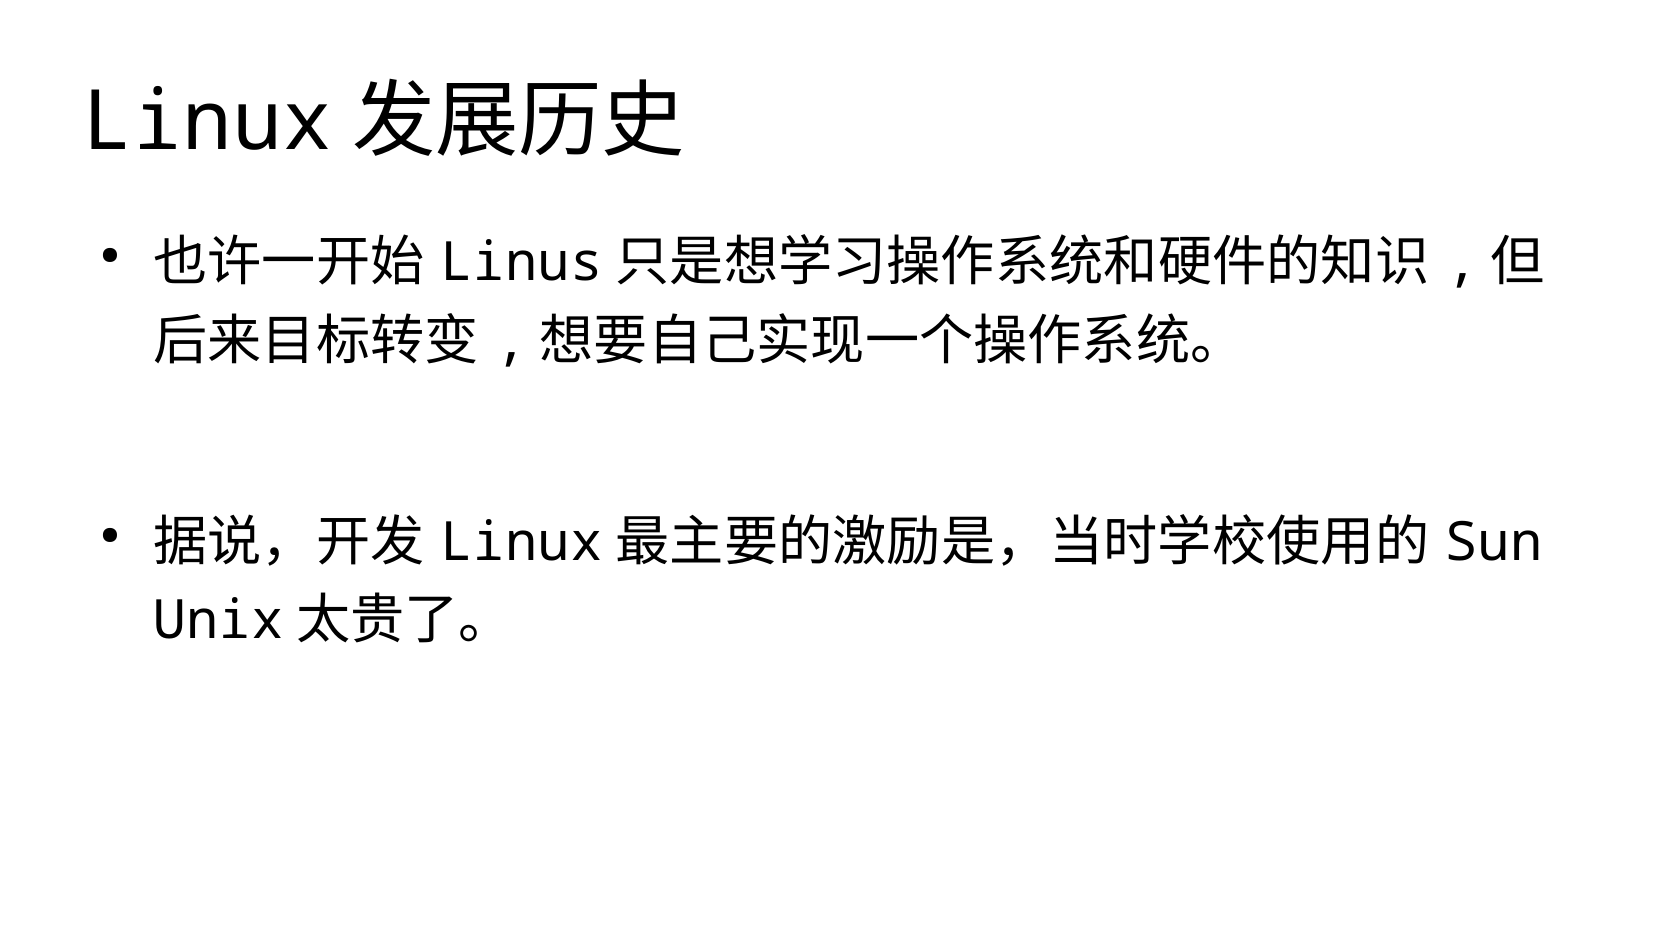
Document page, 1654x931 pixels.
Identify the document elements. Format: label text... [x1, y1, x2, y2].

title Linux发展历史 [82, 37, 1571, 189]
list 也许一开始Linus只是想学习操作系统和硬件的知识,但后来目标转变,想要自己实现一个操作系统。 据说，开发Linux最主要的激励是，当时学校使用的Sun Unix太贵了。 [82, 217, 1571, 851]
